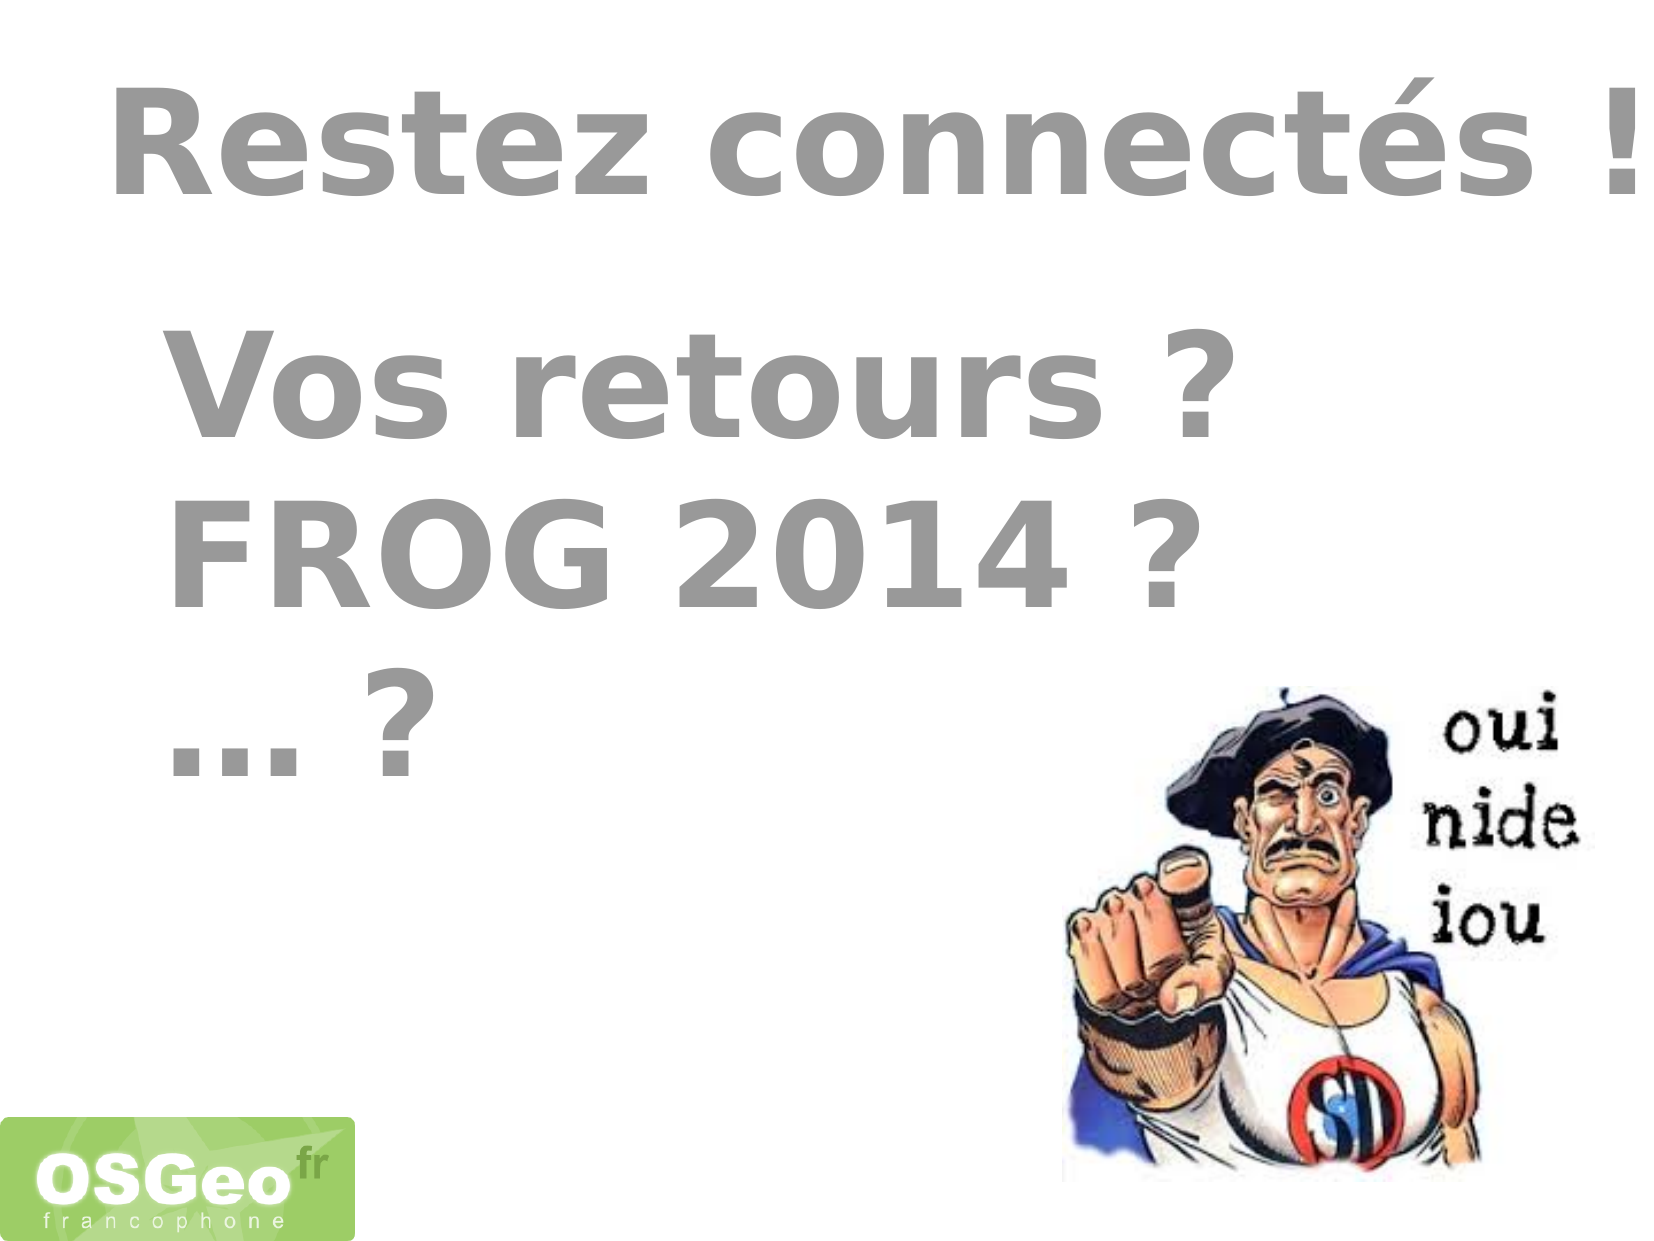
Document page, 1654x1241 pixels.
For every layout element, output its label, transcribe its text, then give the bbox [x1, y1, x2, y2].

text_box Restez connectés ! [88, 51, 1654, 237]
text_box Vos retours ? FROG 2014 ? … ? [147, 295, 1259, 940]
picture [1062, 686, 1595, 1182]
picture [0, 1117, 355, 1241]
